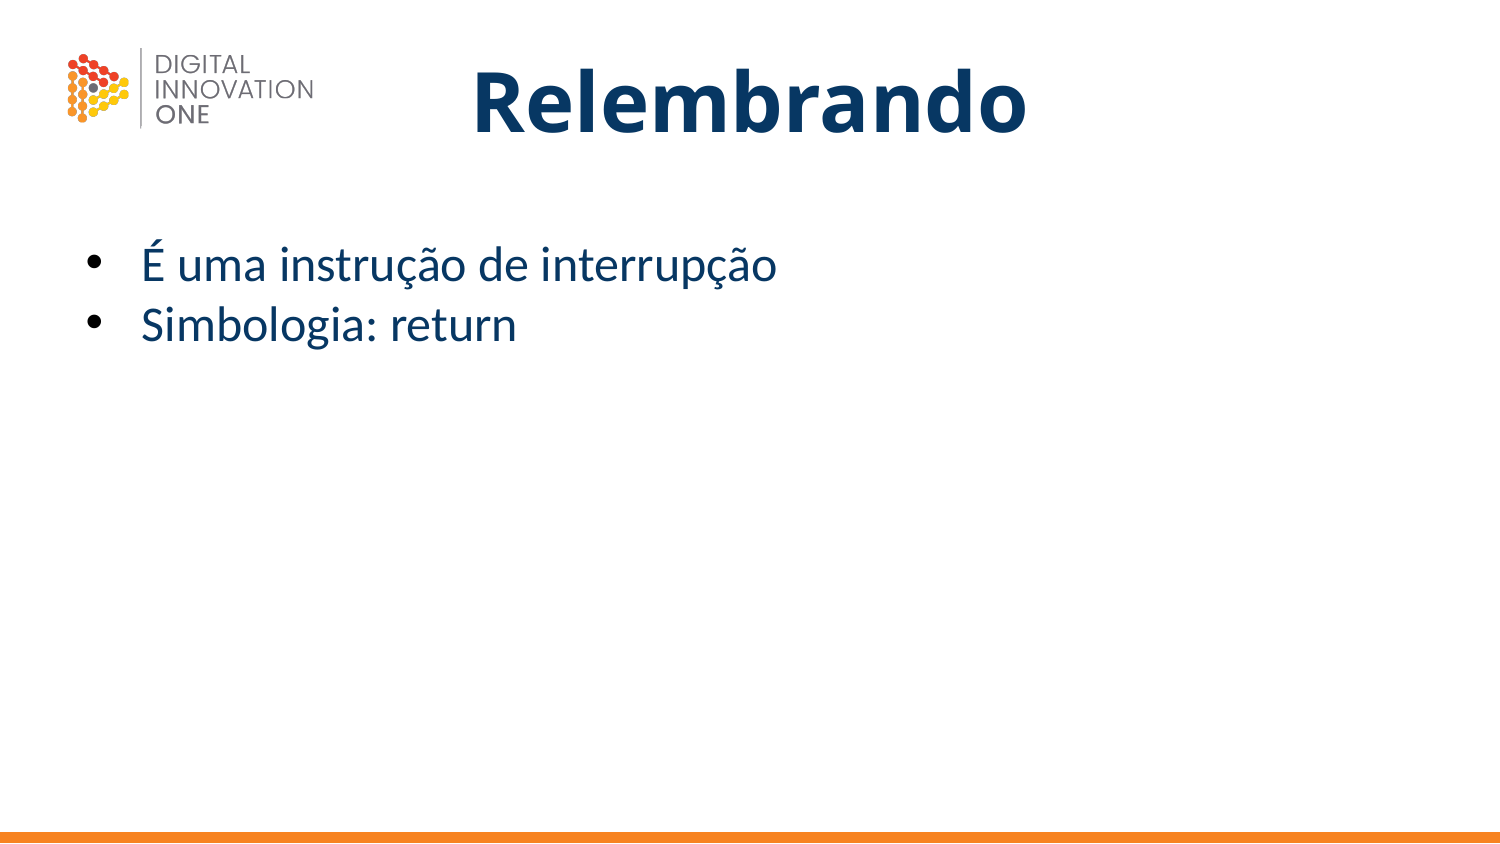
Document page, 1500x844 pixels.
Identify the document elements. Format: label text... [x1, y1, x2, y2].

subtitle Relembrando [51, 50, 1449, 148]
text_box [0, 832, 1500, 843]
picture [51, 39, 330, 137]
text_box É uma instrução de interrupção Simbologia: return [58, 216, 1449, 717]
